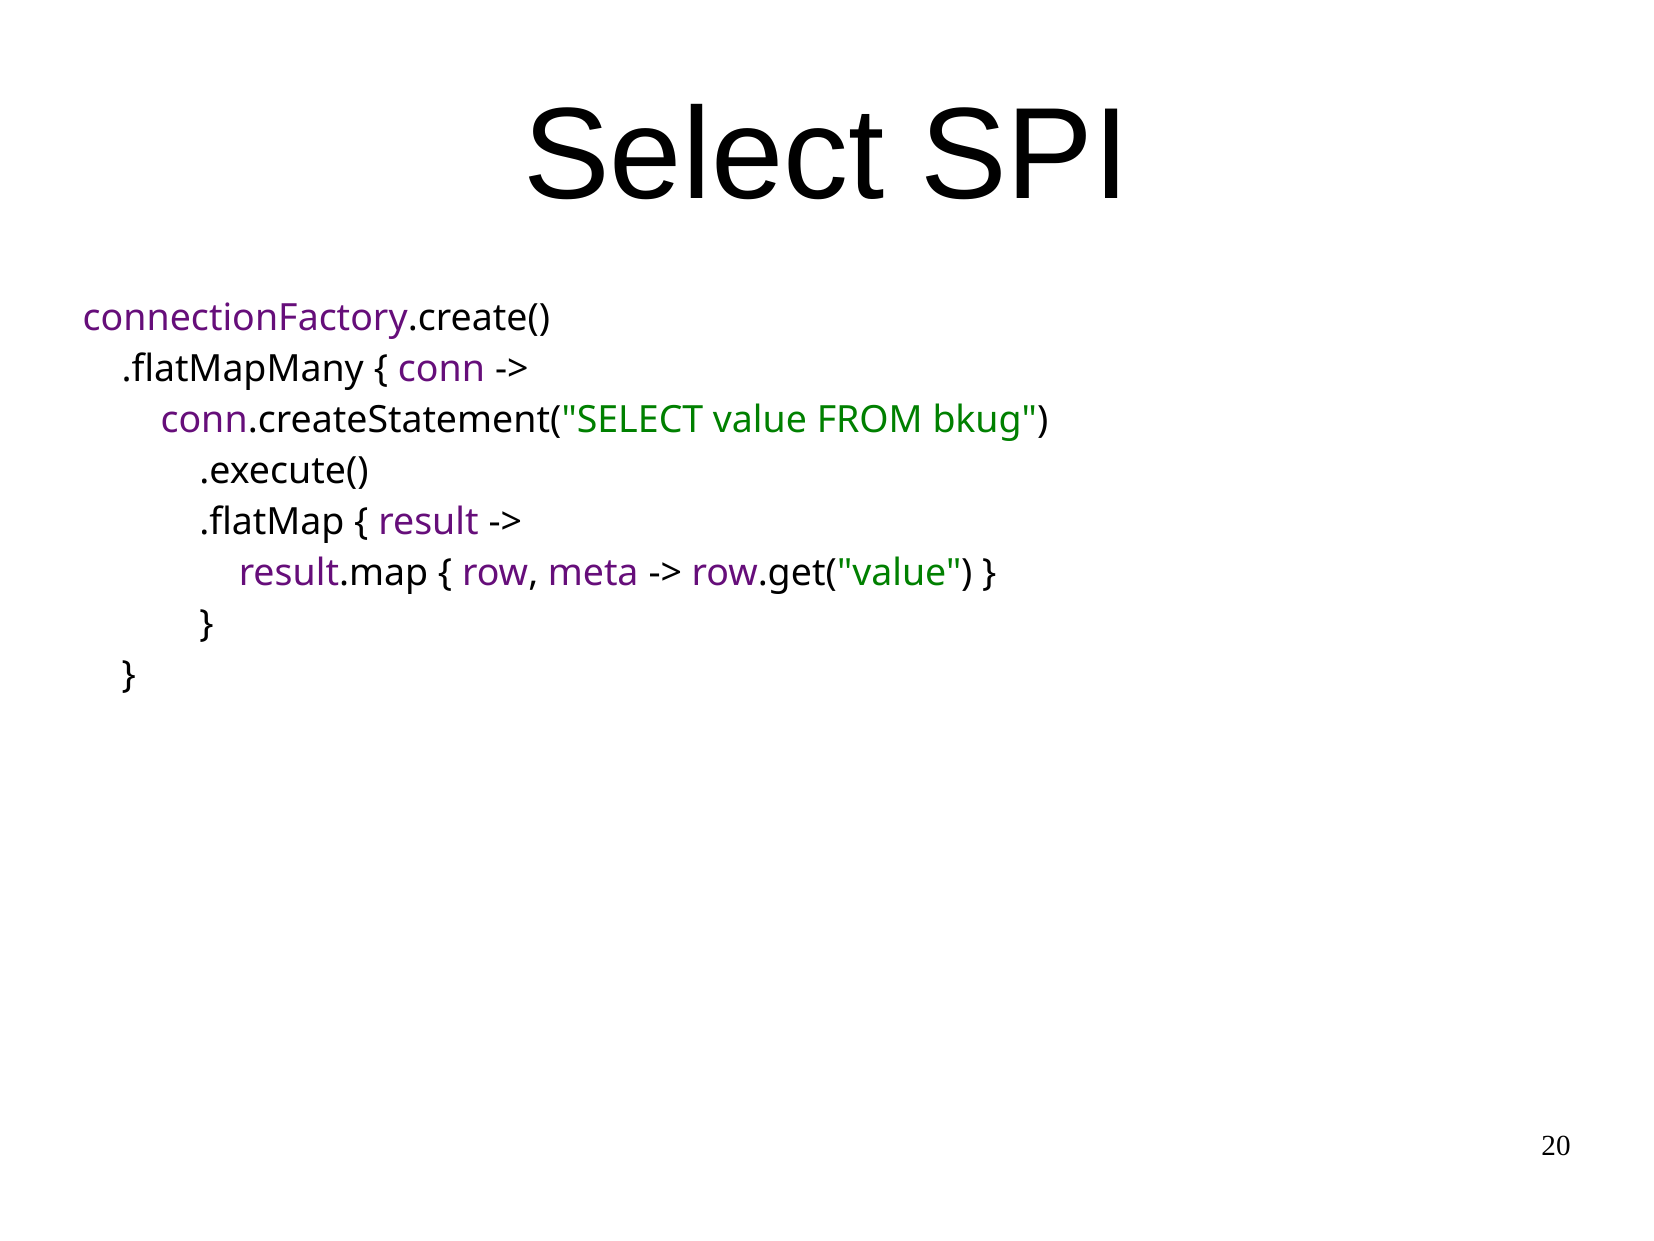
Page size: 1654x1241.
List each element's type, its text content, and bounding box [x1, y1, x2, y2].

list connectionFactory.create() .flatMapMany { conn -> conn.createStatement("SELECT value FROM bkug") .execute() .flatMap { result -> result.map { row, meta -> row.get("value") } } } [82, 290, 1571, 1010]
title Select SPI [82, 49, 1571, 257]
